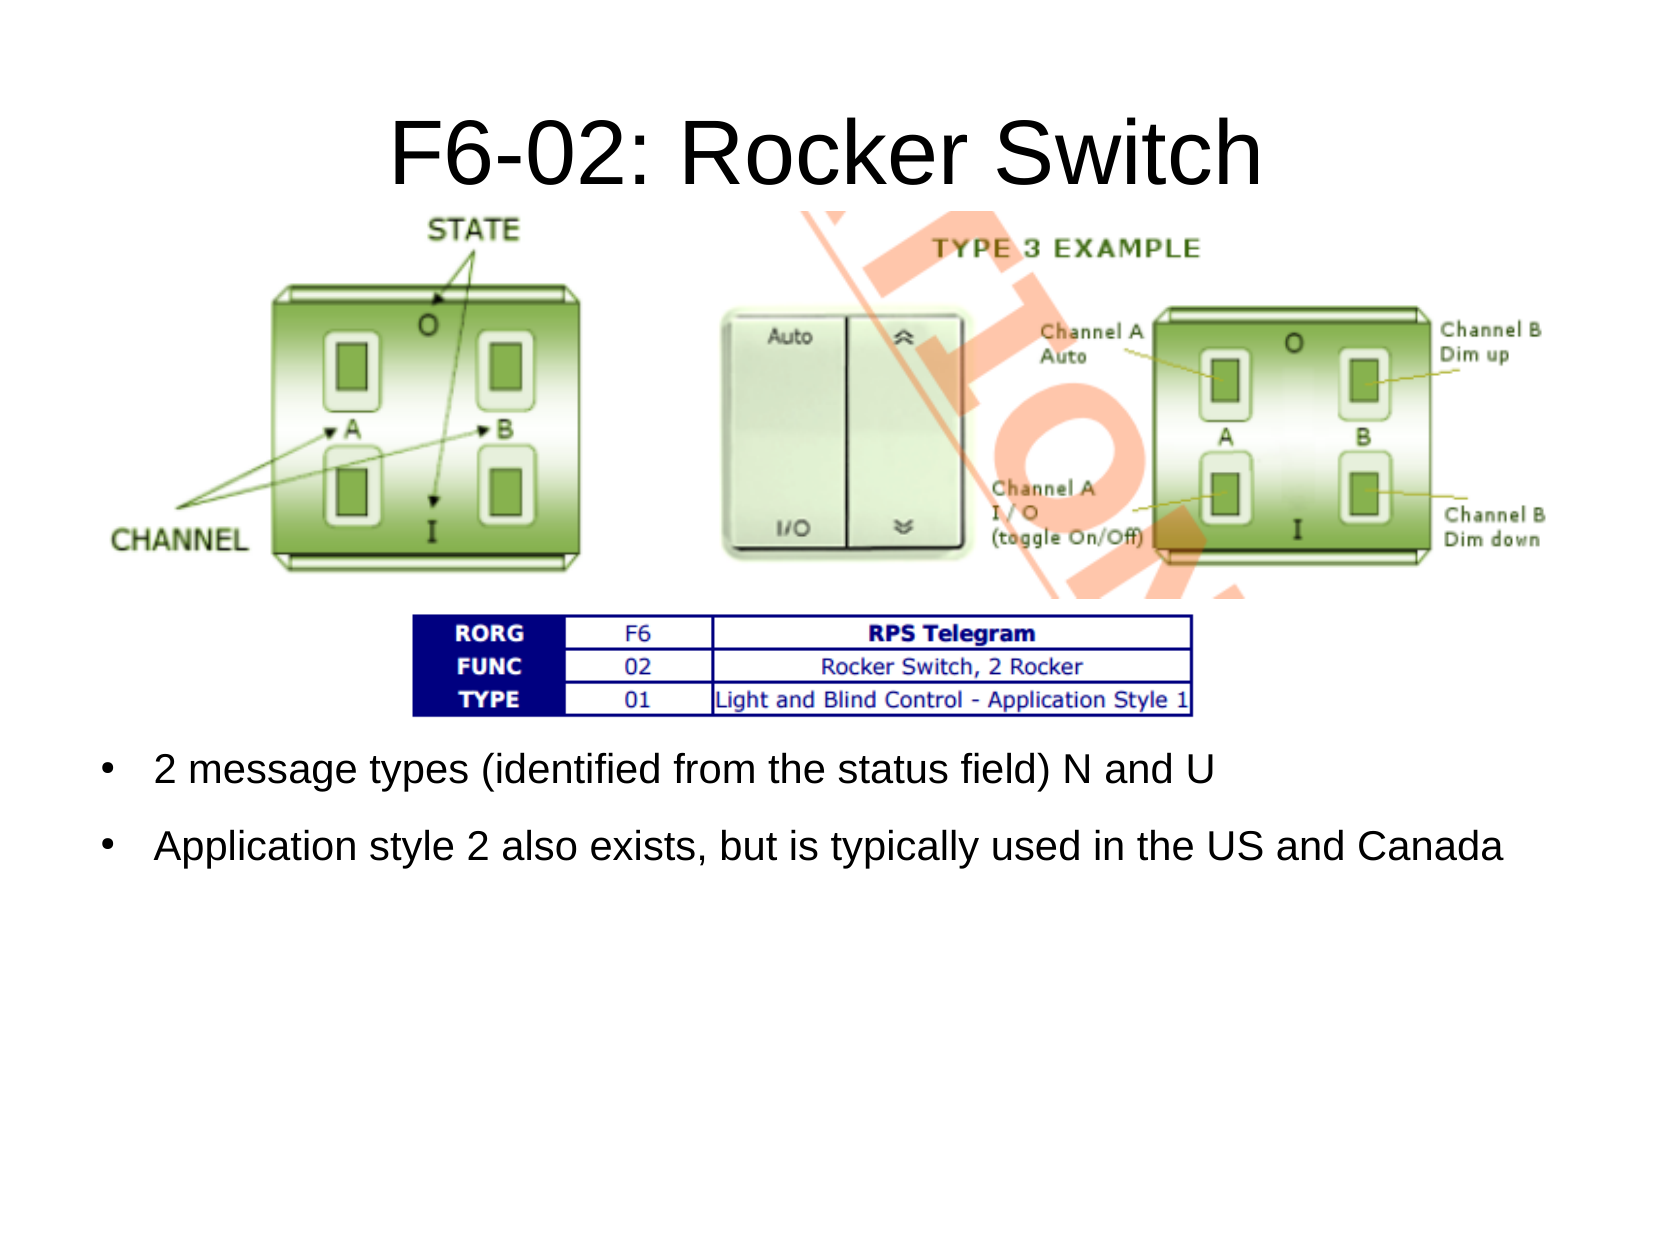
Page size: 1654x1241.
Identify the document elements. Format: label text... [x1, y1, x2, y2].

picture [74, 194, 1198, 725]
picture [689, 211, 1571, 599]
list 2 message types (identified from the status field) N and U Application style 2 also exists, but is typically used in the US and Canada [82, 290, 1571, 1010]
title F6-02: Rocker Switch [82, 49, 1571, 257]
